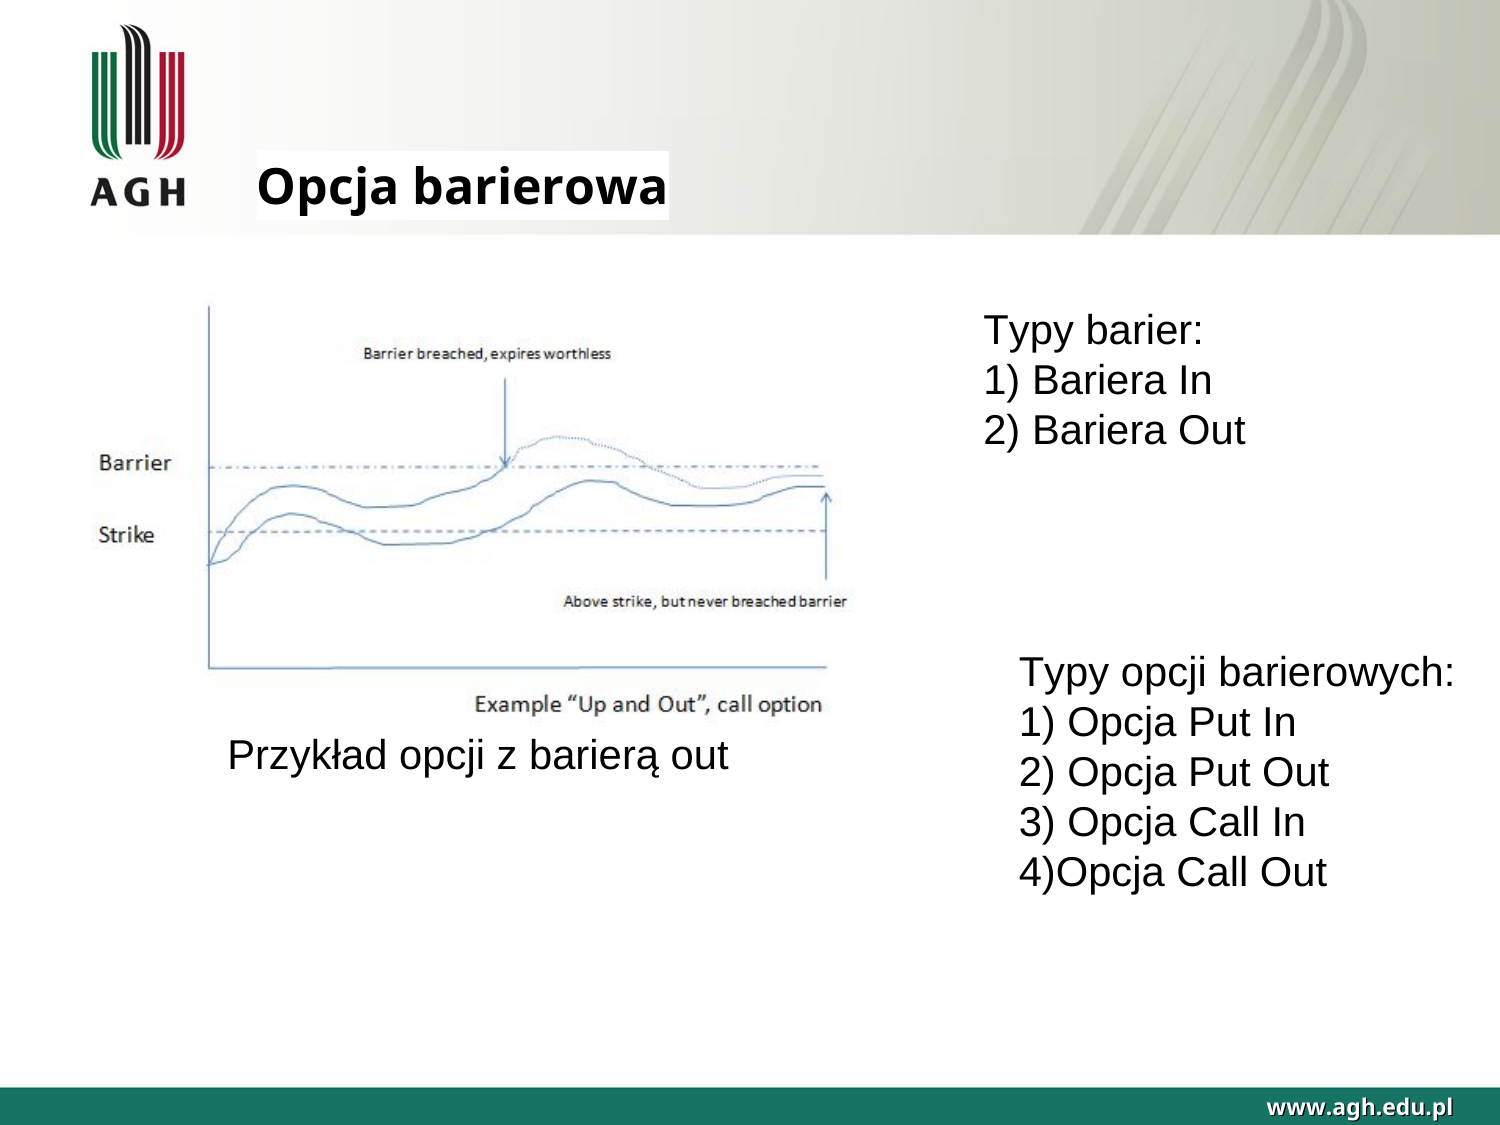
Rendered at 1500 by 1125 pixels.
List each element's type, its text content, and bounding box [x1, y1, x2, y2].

title Opcja barierowa [242, 137, 1436, 233]
text_box www.agh.edu.pl [1251, 1084, 1500, 1125]
text_box Przykład opcji z barierą out [212, 720, 744, 786]
text_box Typy barier: Bariera In Bariera Out [968, 295, 1465, 461]
picture [0, 0, 1500, 1125]
text_box Typy opcji barierowych: Opcja Put In Opcja Put Out Opcja Call In Opcja Call Out [1003, 637, 1477, 903]
